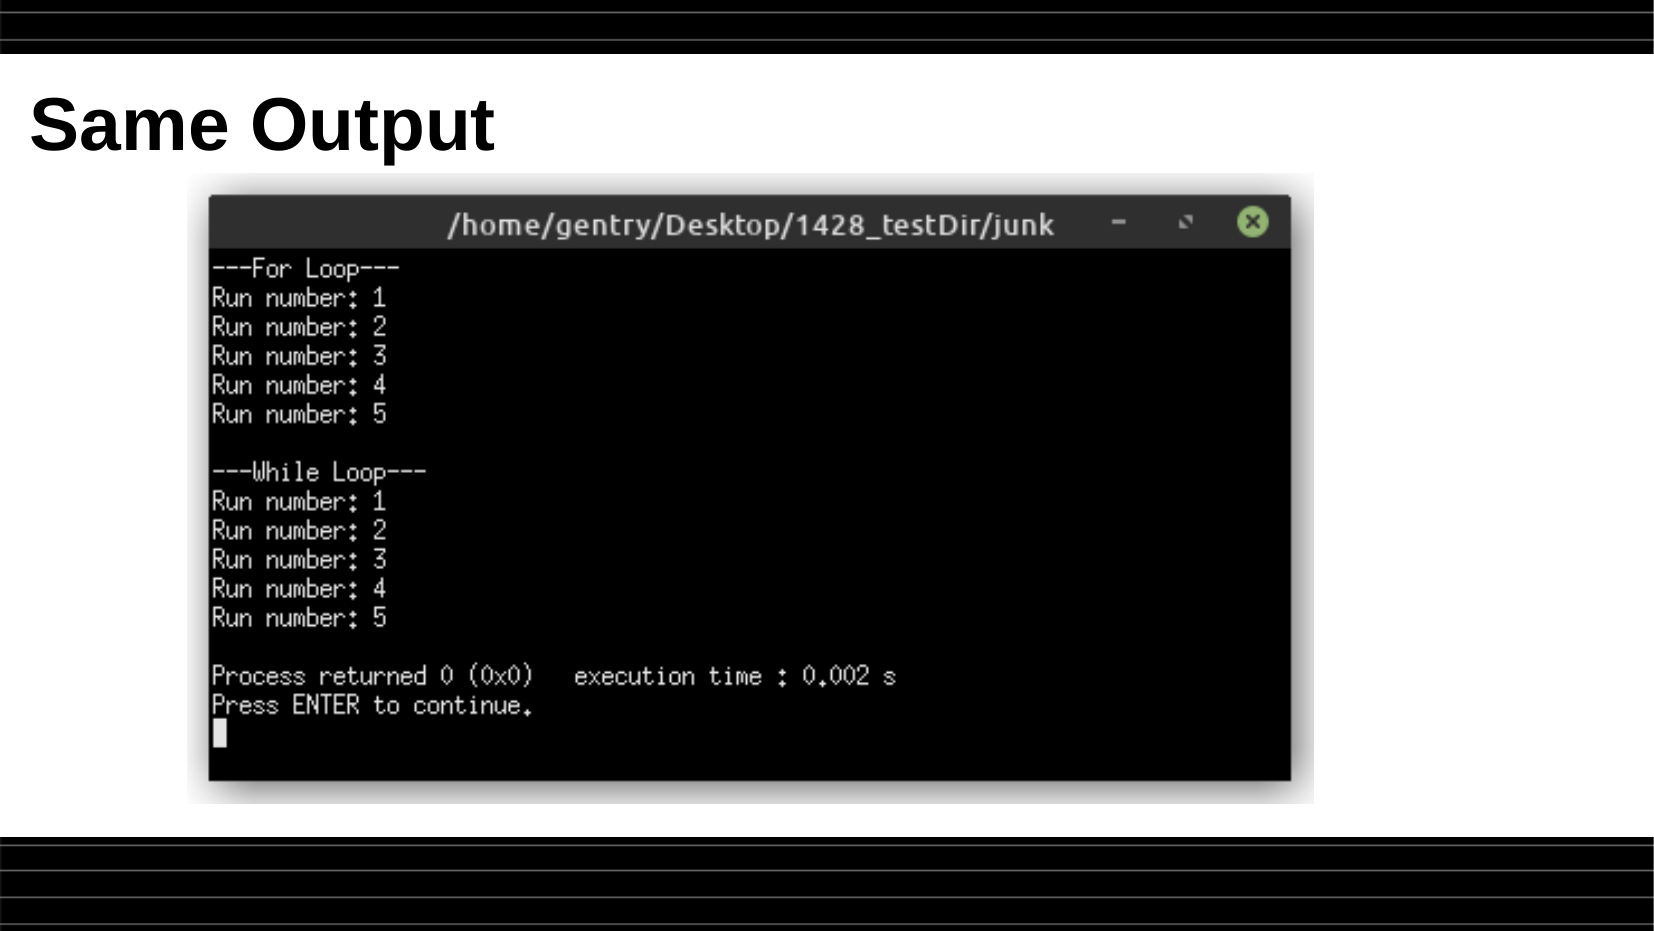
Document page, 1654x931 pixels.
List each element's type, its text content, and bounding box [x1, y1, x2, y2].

picture [0, 0, 1654, 54]
picture [0, 837, 1654, 931]
text_box Same Output [15, 75, 1546, 174]
picture [187, 173, 1314, 804]
